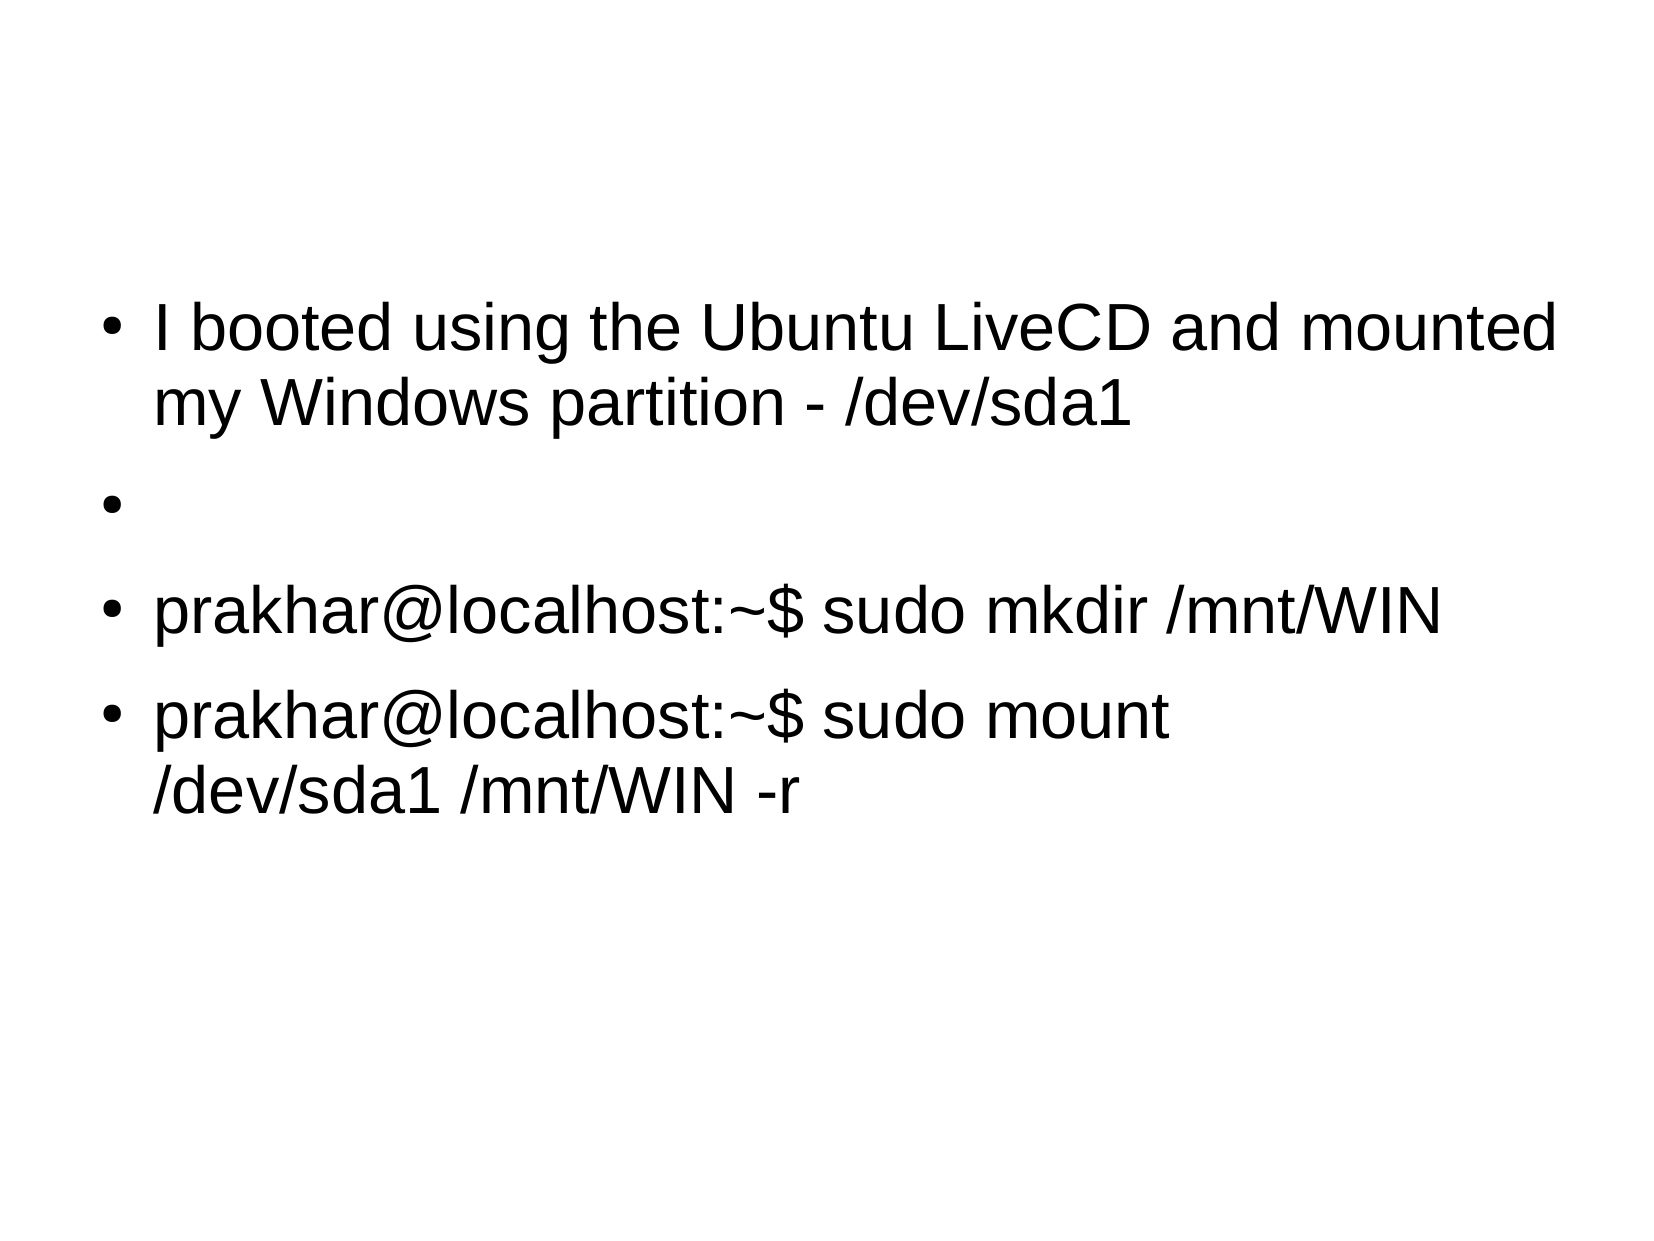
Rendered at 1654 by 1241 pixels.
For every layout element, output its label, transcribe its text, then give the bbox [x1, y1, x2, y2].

list I booted using the Ubuntu LiveCD and mounted my Windows partition - /dev/sda1 prakhar@localhost:~$ sudo mkdir /mnt/WIN prakhar@localhost:~$ sudo mount /dev/sda1 /mnt/WIN -r [82, 290, 1571, 1010]
